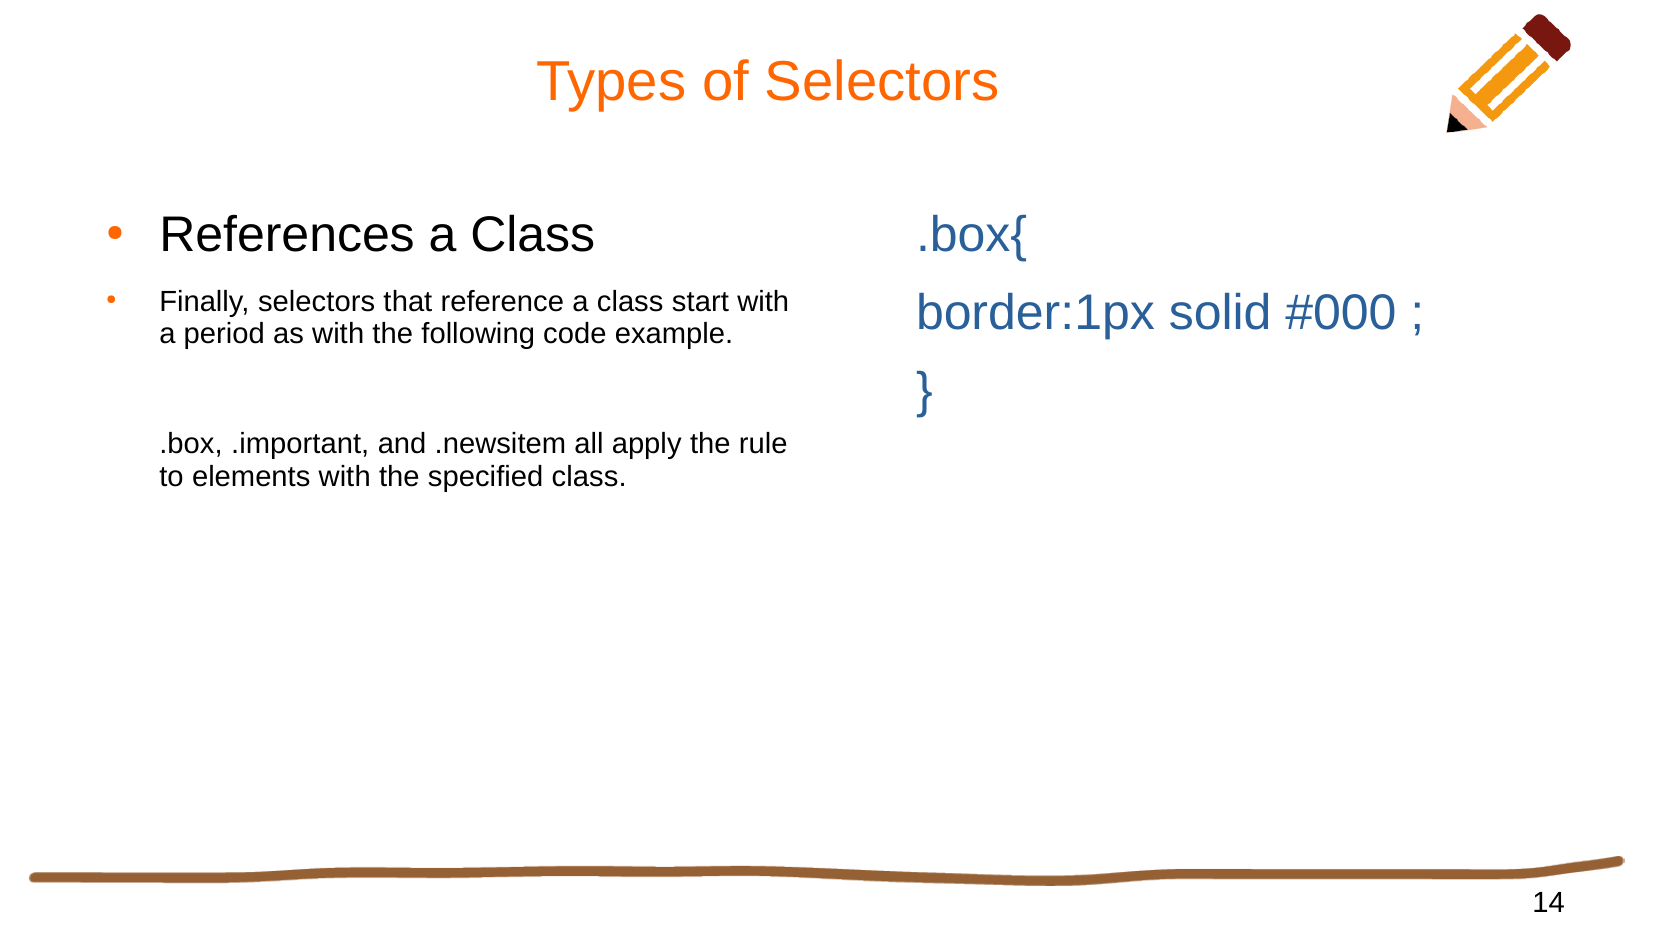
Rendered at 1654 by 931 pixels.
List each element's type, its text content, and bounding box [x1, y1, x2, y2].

picture [29, 856, 1625, 886]
title Types of Selectors [88, 29, 1447, 133]
picture [1446, 14, 1571, 133]
list .box{ border:1px solid #000 ; } [845, 206, 1566, 857]
list References a Class Finally, selectors that reference a class start with a period as with the following code example. .box, .important, and .newsitem all apply the rule to elements with the specified class. [88, 206, 809, 857]
